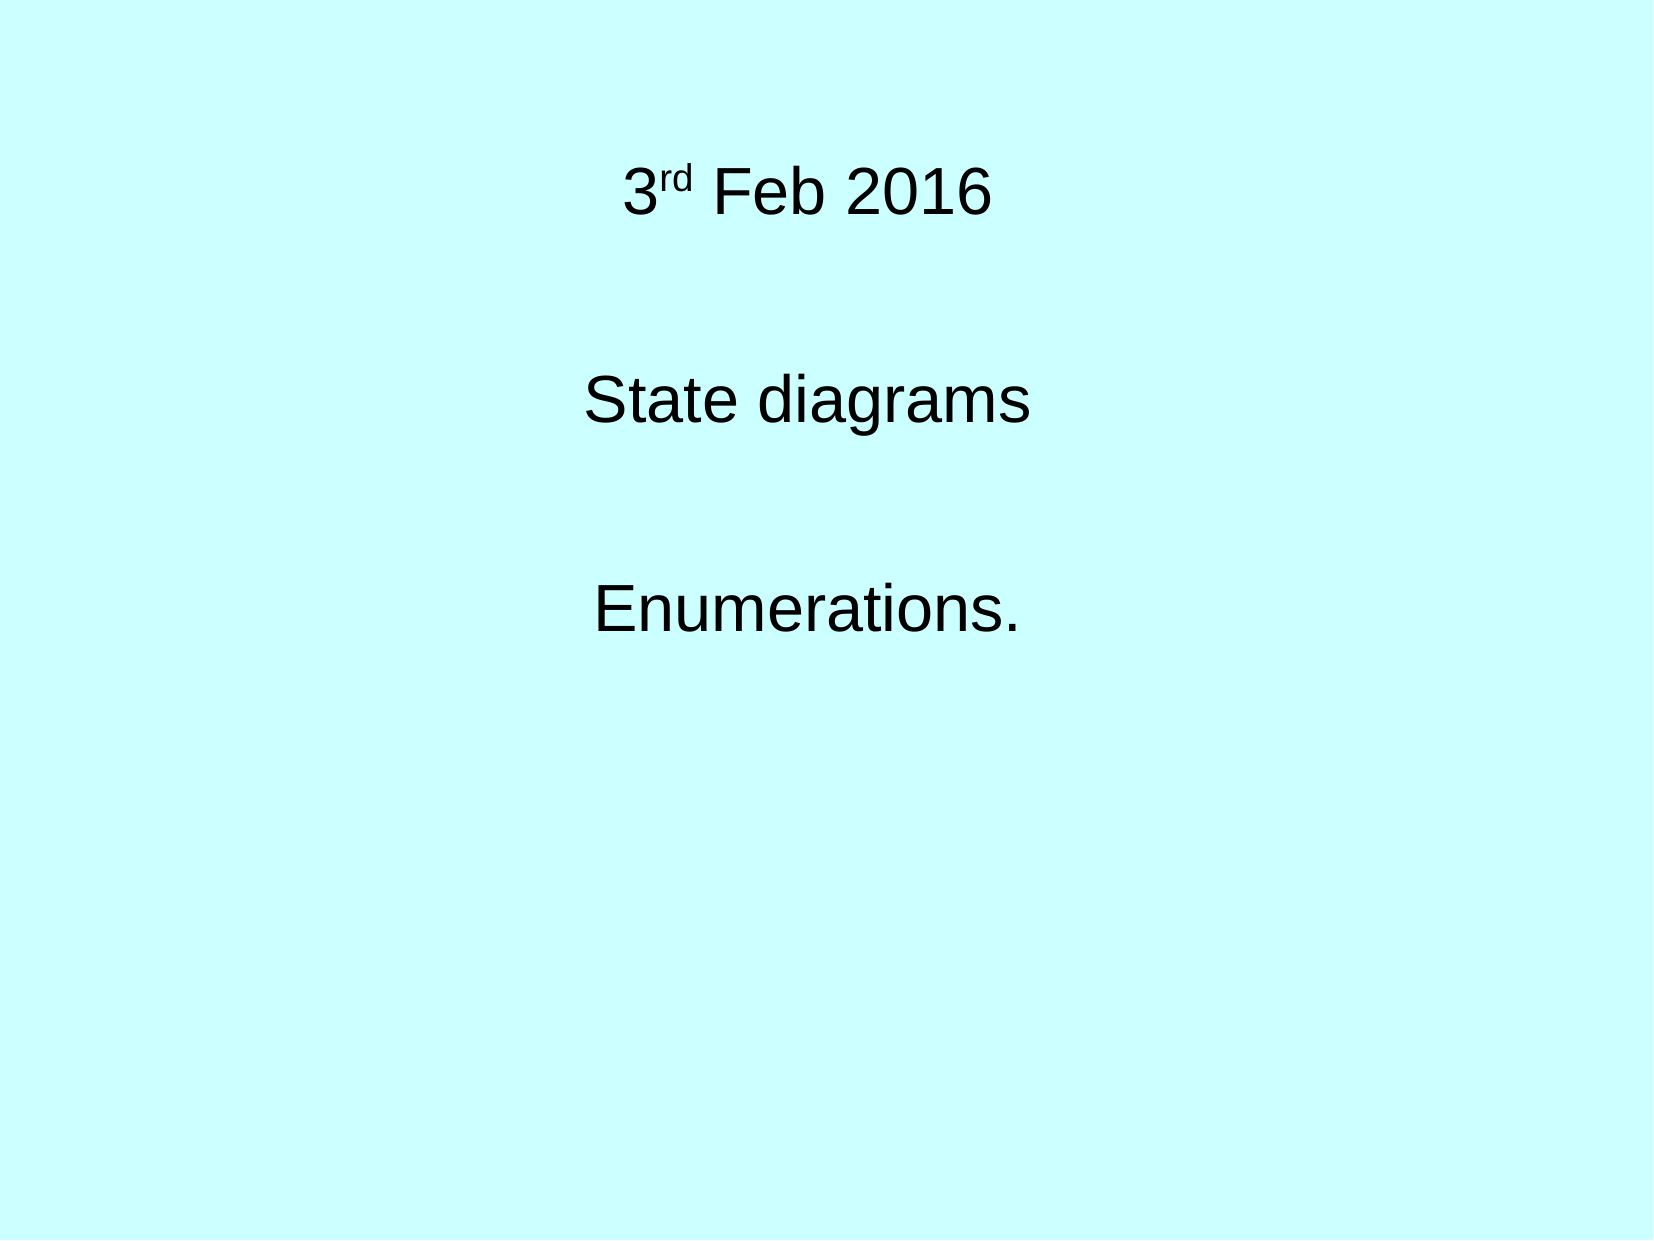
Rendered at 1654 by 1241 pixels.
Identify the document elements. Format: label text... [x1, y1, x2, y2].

list 3rd Feb 2016 State diagrams Enumerations. [80, 49, 1536, 1170]
